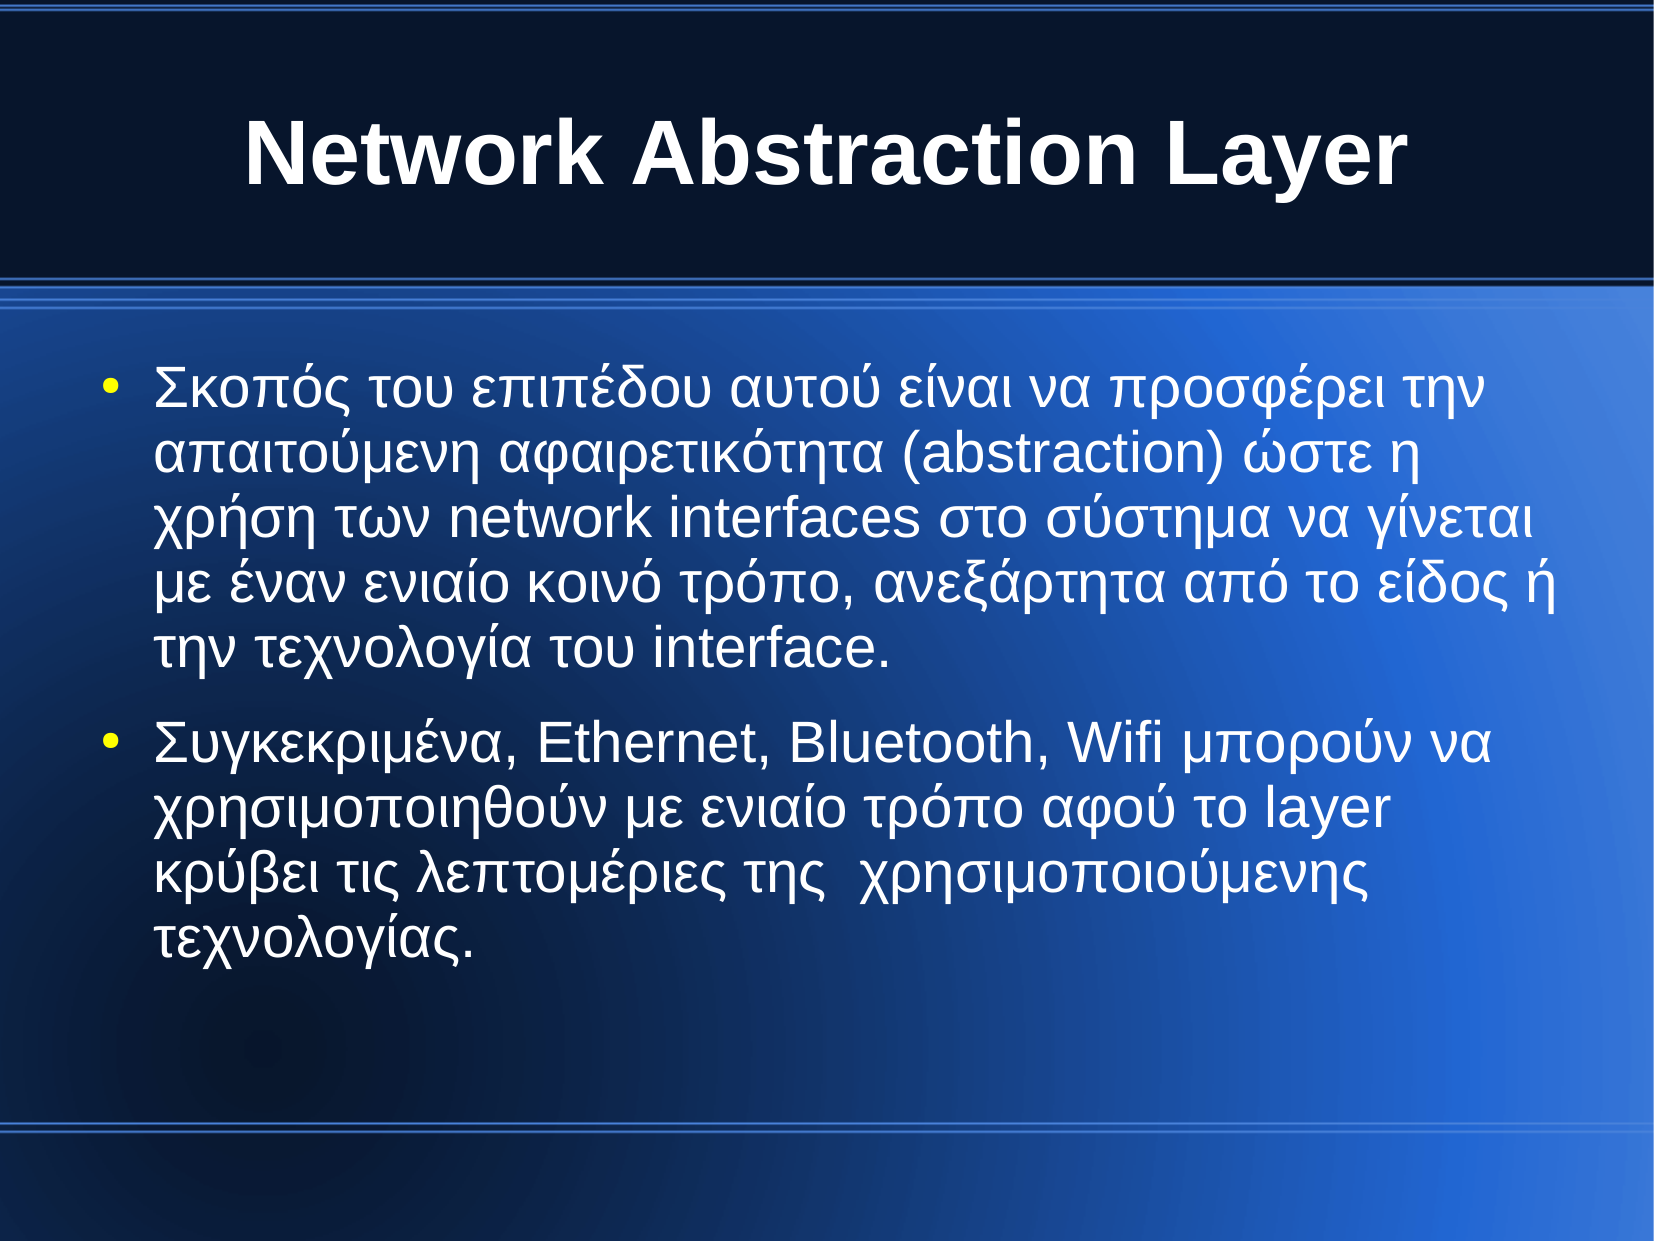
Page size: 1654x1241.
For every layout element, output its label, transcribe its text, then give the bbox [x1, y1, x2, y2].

picture [0, 0, 1654, 1241]
list Σκοπός του επιπέδου αυτού είναι να προσφέρει την απαιτούμενη αφαιρετικότητα (abstraction) ώστε η χρήση των network interfaces στο σύστημα να γίνεται με έναν ενιαίο κοινό τρόπο, ανεξάρτητα από το είδος ή την τεχνολογία του interface. Συγκεκριμένα, Ethernet, Bluetooth, Wifi μπορούν να χρησιμοποιηθούν με ενιαίο τρόπο αφού το layer κρύβει τις λεπτομέριες της χρησιμοποιούμενης τεχνολογίας. [82, 355, 1571, 1058]
title Network Abstraction Layer [82, 49, 1571, 257]
